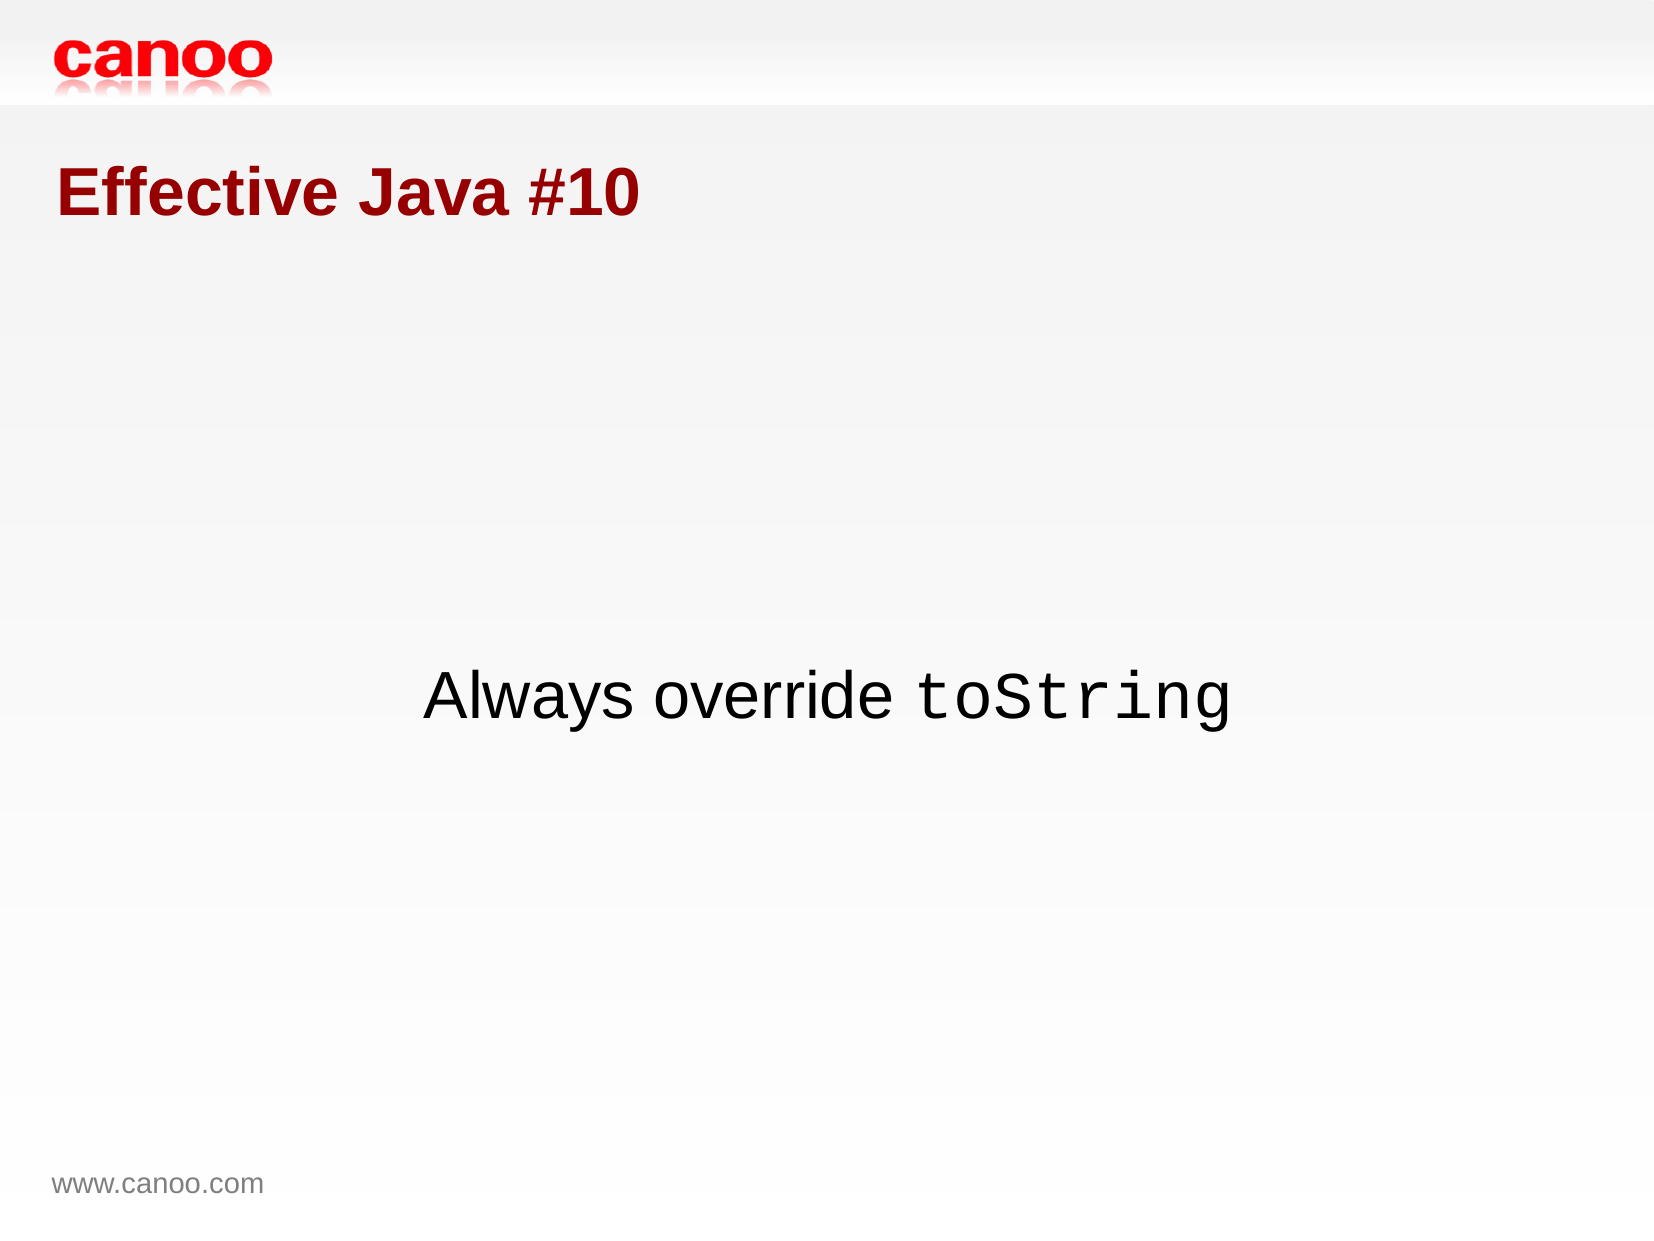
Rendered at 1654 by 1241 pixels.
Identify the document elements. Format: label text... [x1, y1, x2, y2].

text_box Always override toString [48, 282, 1609, 1102]
title Effective Java #10 [48, 138, 1609, 238]
picture [51, 37, 273, 119]
